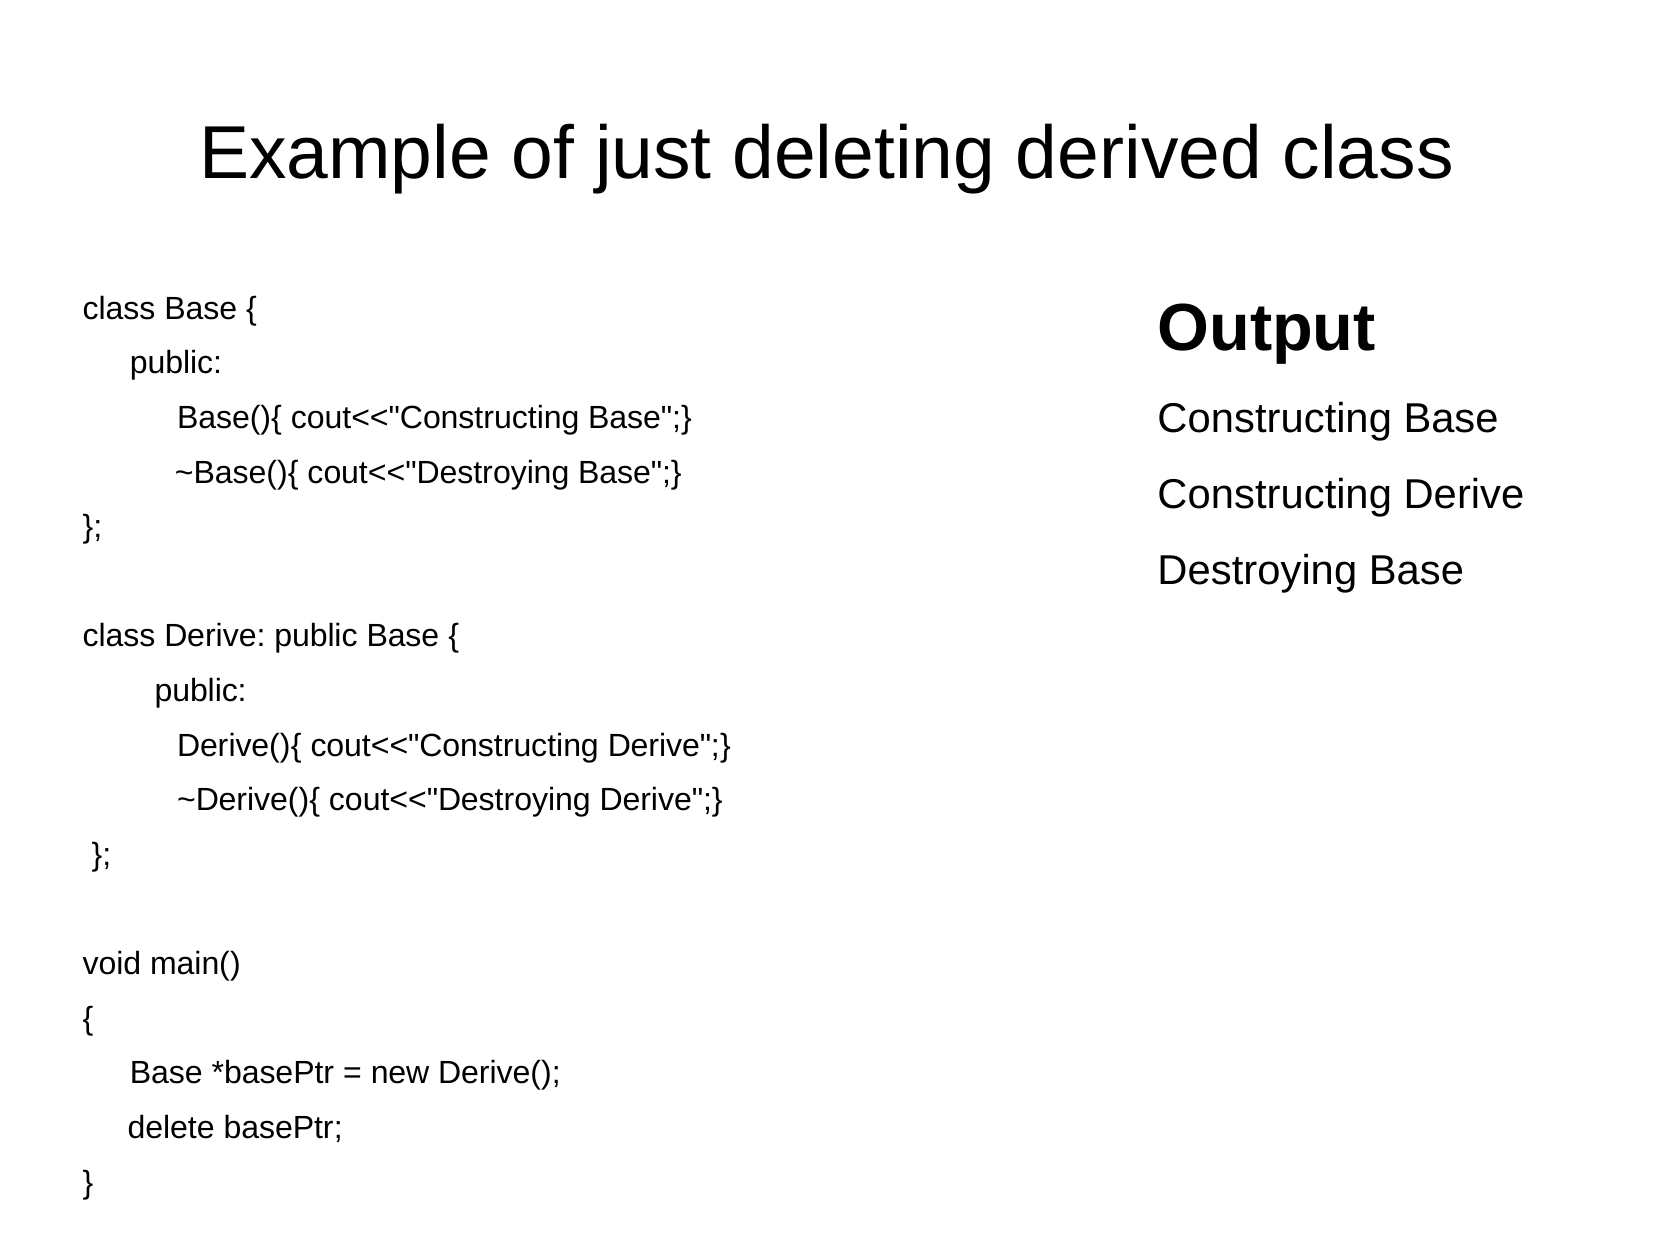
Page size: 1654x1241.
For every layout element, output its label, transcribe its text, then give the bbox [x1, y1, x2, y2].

title Example of just deleting derived class [82, 49, 1571, 257]
list class Base { public: Base(){ cout<<"Constructing Base";} ~Base(){ cout<<"Destroying Base";} }; class Derive: public Base { public: Derive(){ cout<<"Constructing Derive";} ~Derive(){ cout<<"Destroying Derive";} }; void main() { Base *basePtr = new Derive(); delete basePtr; } [82, 290, 1158, 1205]
list Output Constructing Base Constructing Derive Destroying Base [1157, 290, 1572, 1010]
